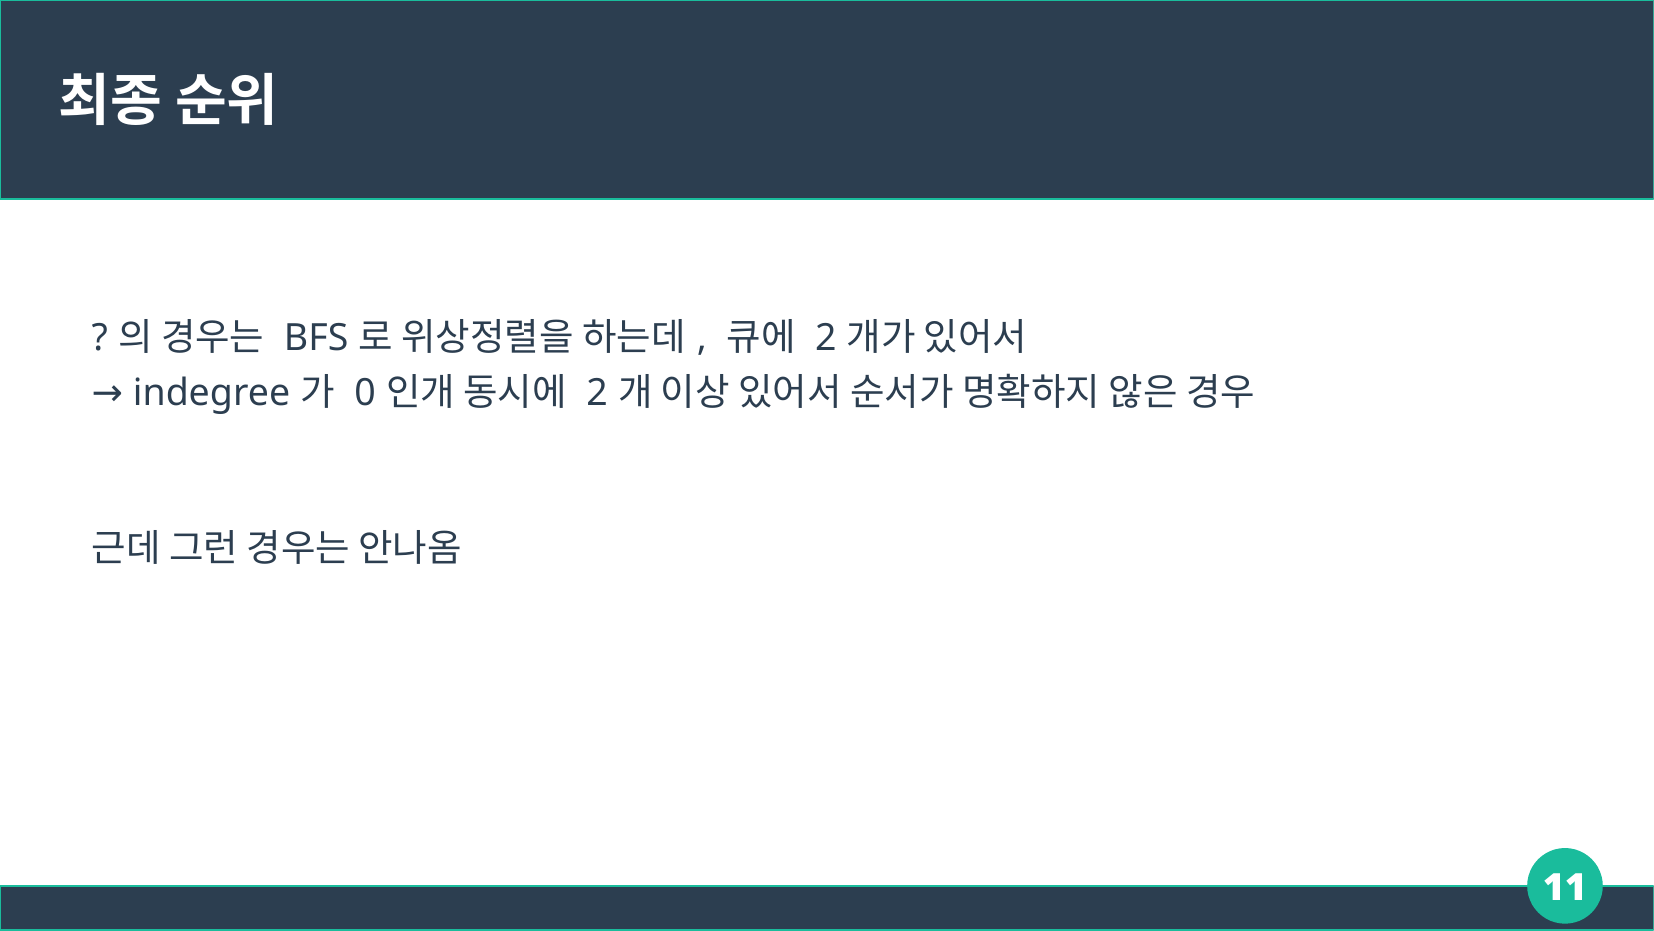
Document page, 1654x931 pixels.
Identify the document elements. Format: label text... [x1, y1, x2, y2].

text_box ?의 경우는 BFS로 위상정렬을 하는데, 큐에 2개가 있어서 → indegree가 0인개 동시에 2개 이상 있어서 순서가 명확하지 않은 경우 근데 그런 경우는 안나옴 [76, 300, 1276, 802]
title 최종 순위 [59, 37, 1595, 155]
